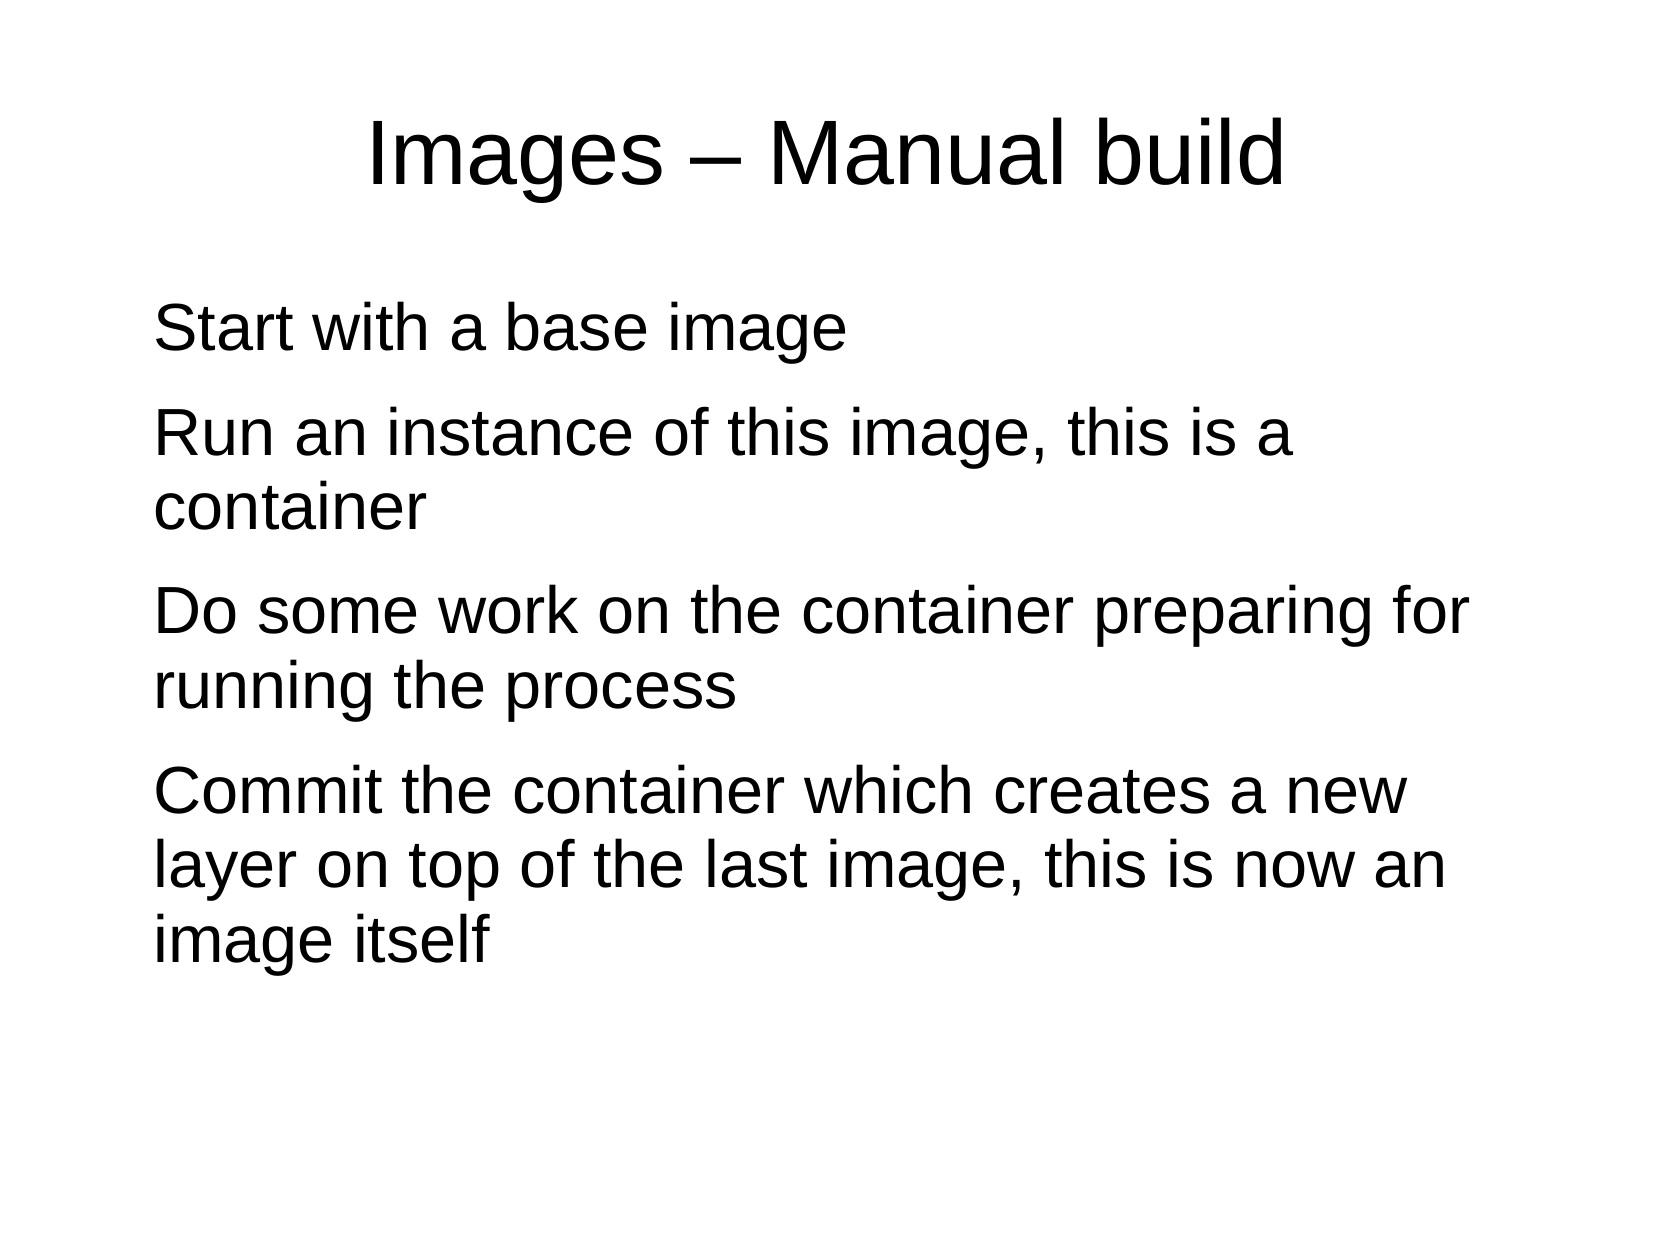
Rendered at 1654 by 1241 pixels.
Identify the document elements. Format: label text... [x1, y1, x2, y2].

title Images – Manual build [82, 49, 1571, 257]
list Start with a base image Run an instance of this image, this is a container Do some work on the container preparing for running the process Commit the container which creates a new layer on top of the last image, this is now an image itself [82, 290, 1571, 1010]
